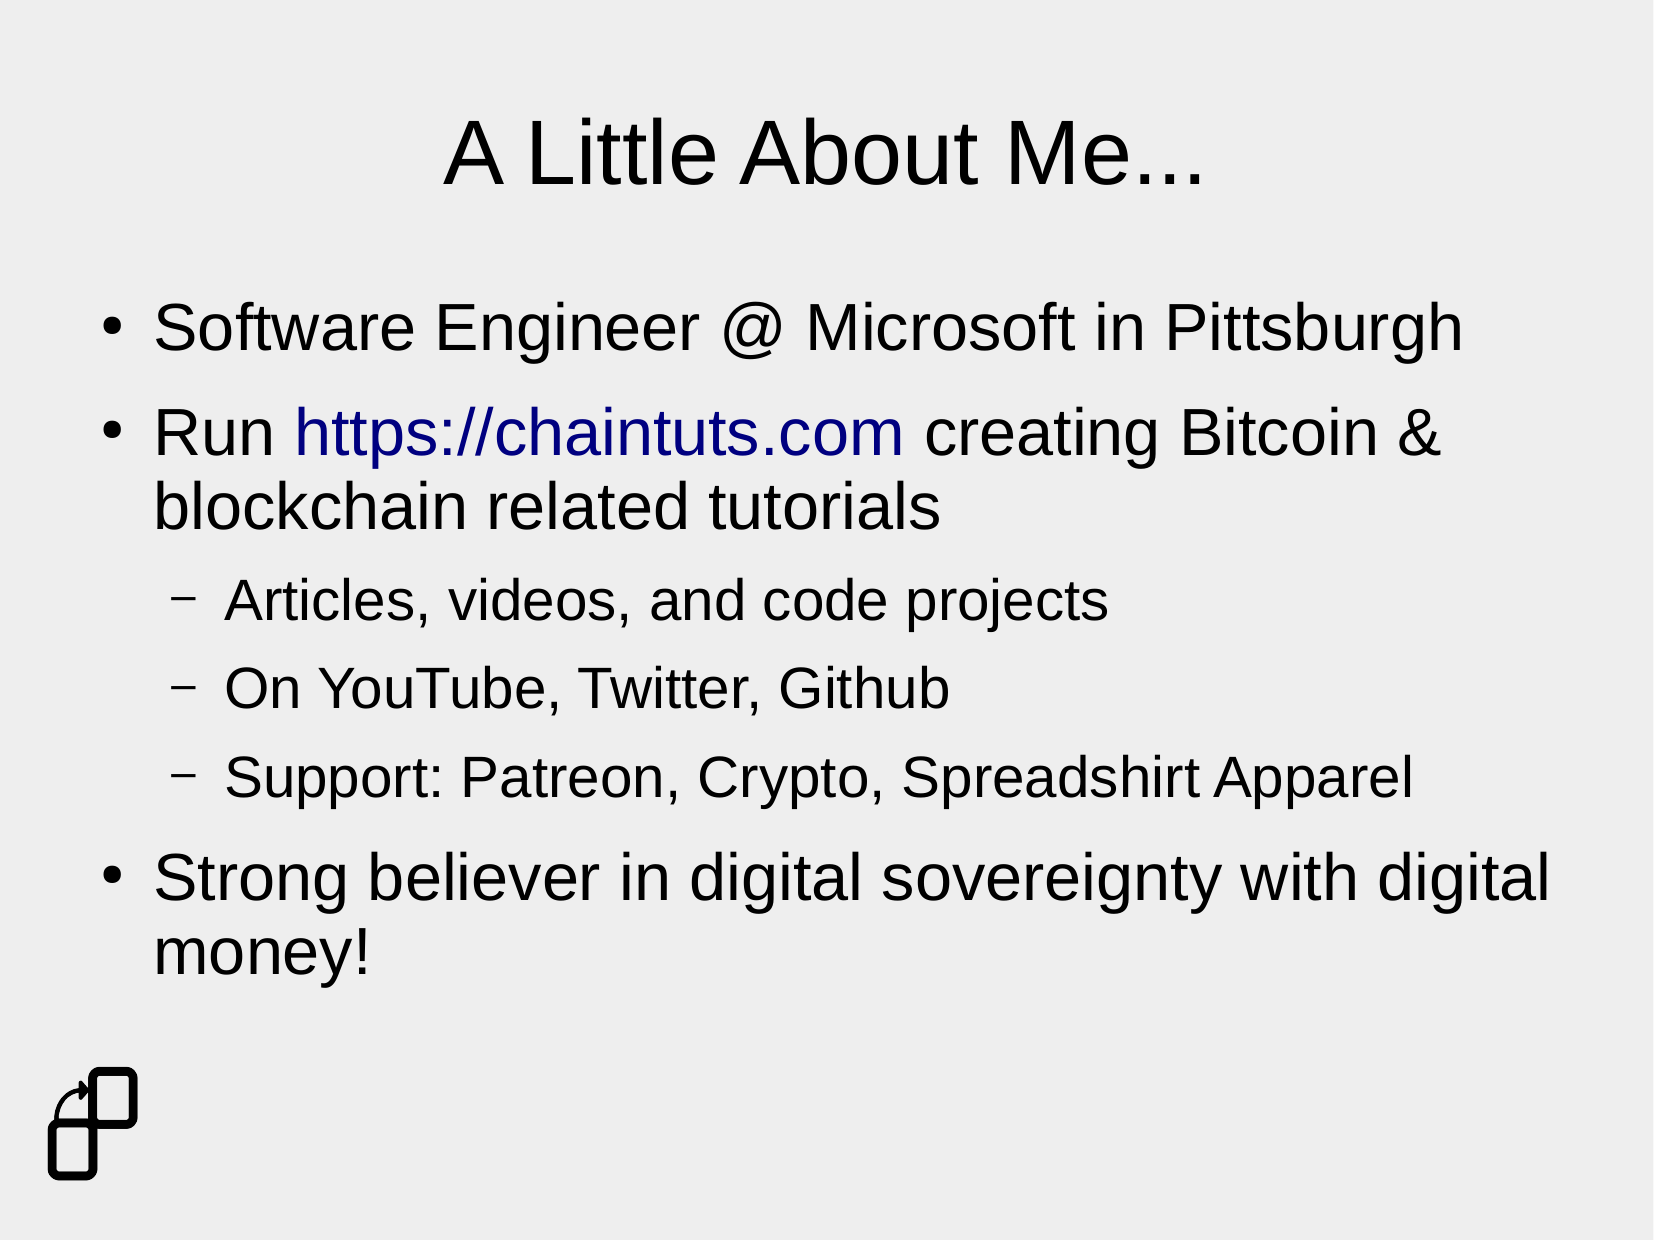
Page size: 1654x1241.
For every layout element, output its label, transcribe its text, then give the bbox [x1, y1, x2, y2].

list Software Engineer @ Microsoft in Pittsburgh Run https://chaintuts.com creating Bitcoin & blockchain related tutorials Articles, videos, and code projects On YouTube, Twitter, Github Support: Patreon, Crypto, Spreadshirt Apparel Strong believer in digital sovereignty with digital money! [82, 290, 1571, 1010]
picture [30, 1062, 153, 1186]
title A Little About Me... [82, 49, 1571, 257]
